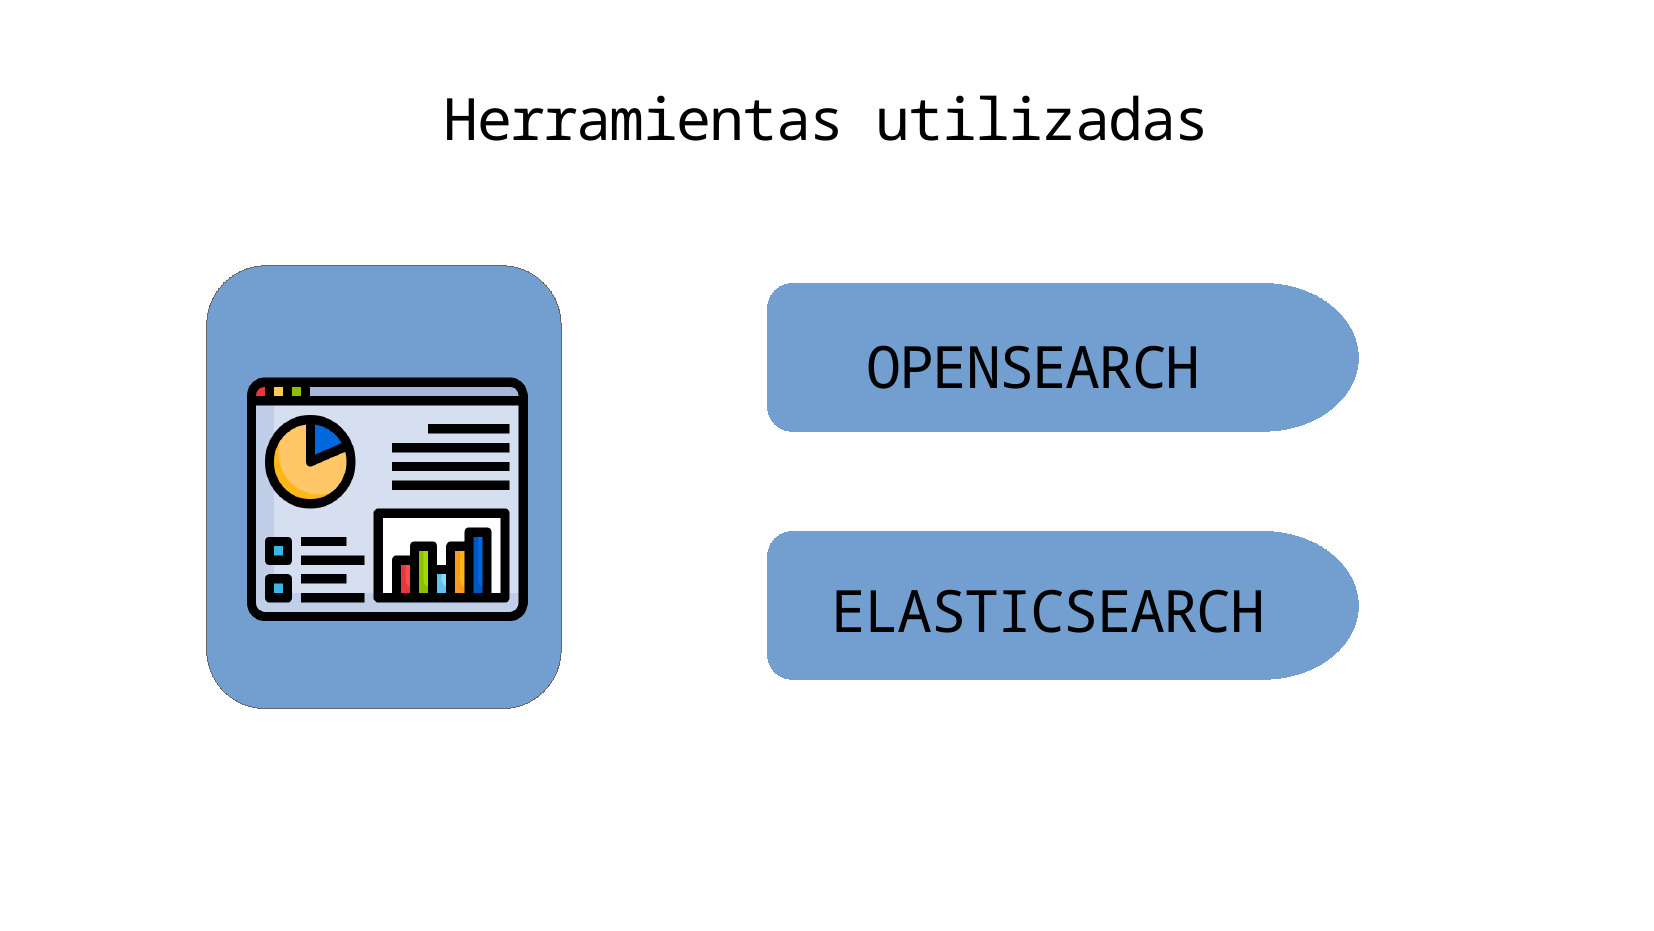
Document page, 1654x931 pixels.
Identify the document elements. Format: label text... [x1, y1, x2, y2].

text_box [767, 283, 1359, 432]
text_box Herramientas utilizadas [369, 70, 1285, 158]
text_box [206, 265, 562, 709]
text_box [767, 531, 1359, 676]
text_box ELASTICSEARCH [779, 563, 1317, 722]
picture [242, 349, 532, 649]
text_box OPENSEARCH [826, 318, 1241, 406]
